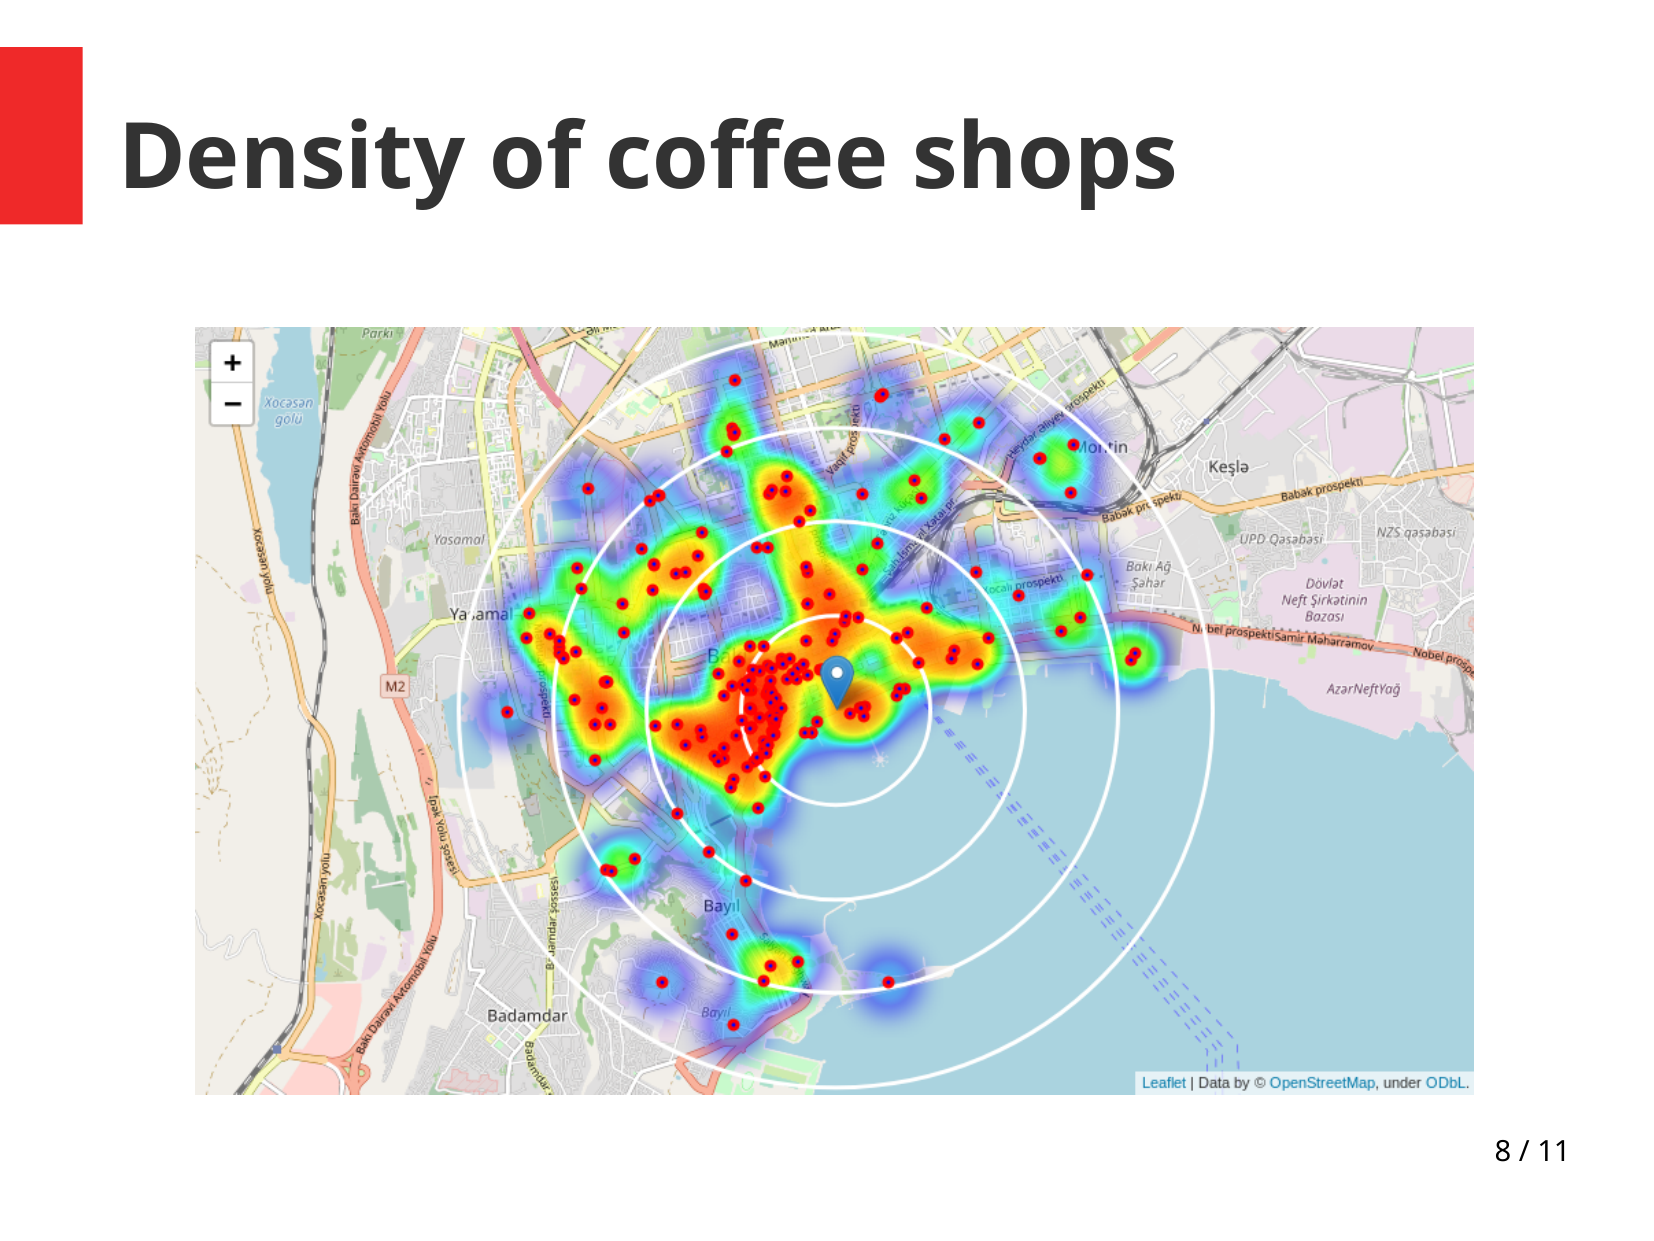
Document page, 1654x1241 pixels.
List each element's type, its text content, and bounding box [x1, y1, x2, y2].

picture [195, 327, 1474, 1096]
title Density of coffee shops [118, 49, 1571, 257]
